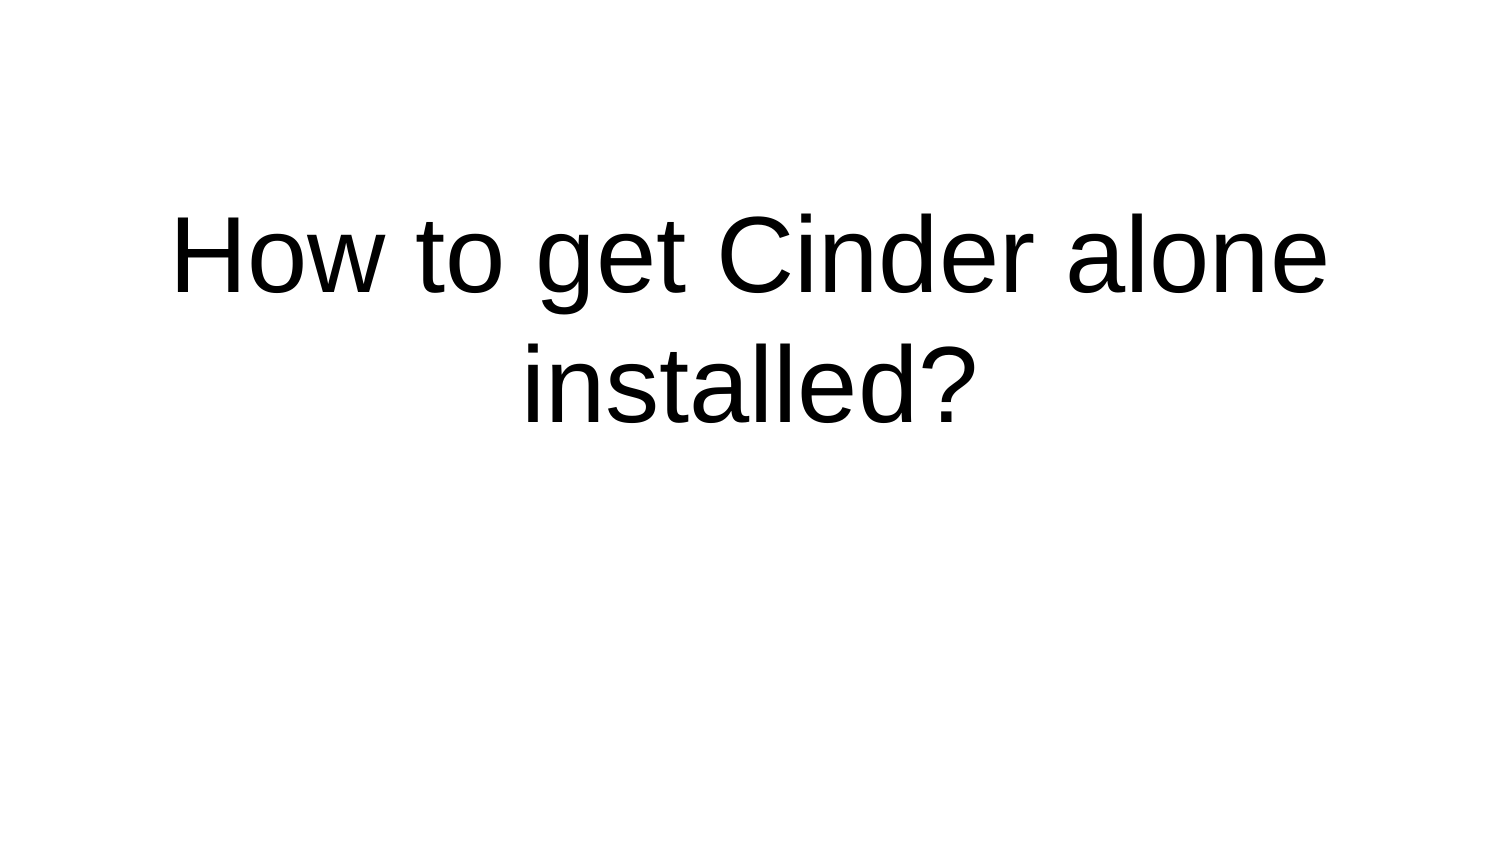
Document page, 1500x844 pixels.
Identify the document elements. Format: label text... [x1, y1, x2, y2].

title How to get Cinder alone installed? [51, 122, 1449, 459]
